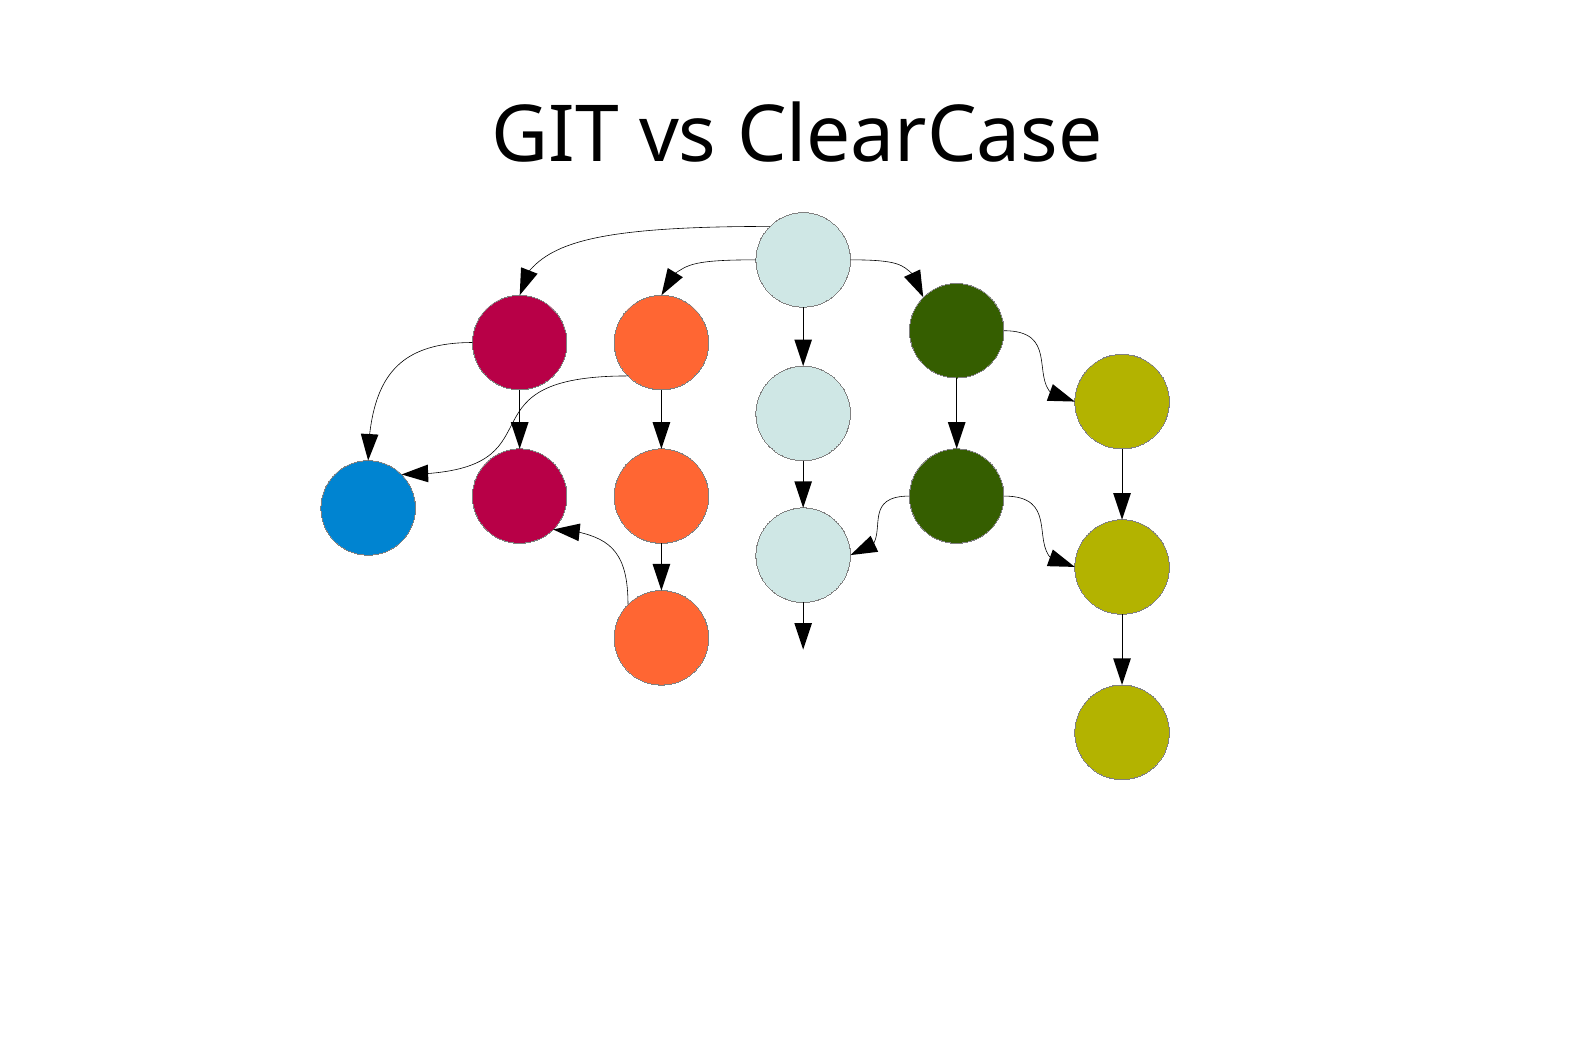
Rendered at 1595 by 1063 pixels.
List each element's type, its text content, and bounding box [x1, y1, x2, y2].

text_box [614, 590, 709, 686]
text_box [614, 448, 709, 544]
text_box [755, 212, 851, 308]
text_box [1074, 685, 1170, 780]
text_box [472, 295, 567, 390]
text_box [472, 448, 567, 544]
text_box [1074, 519, 1170, 615]
text_box [755, 366, 851, 461]
title GIT vs ClearCase [79, 42, 1515, 220]
text_box [320, 460, 416, 556]
text_box [909, 448, 1004, 544]
text_box [614, 295, 709, 390]
text_box [909, 283, 1004, 379]
text_box [755, 507, 851, 603]
text_box [1074, 354, 1170, 449]
